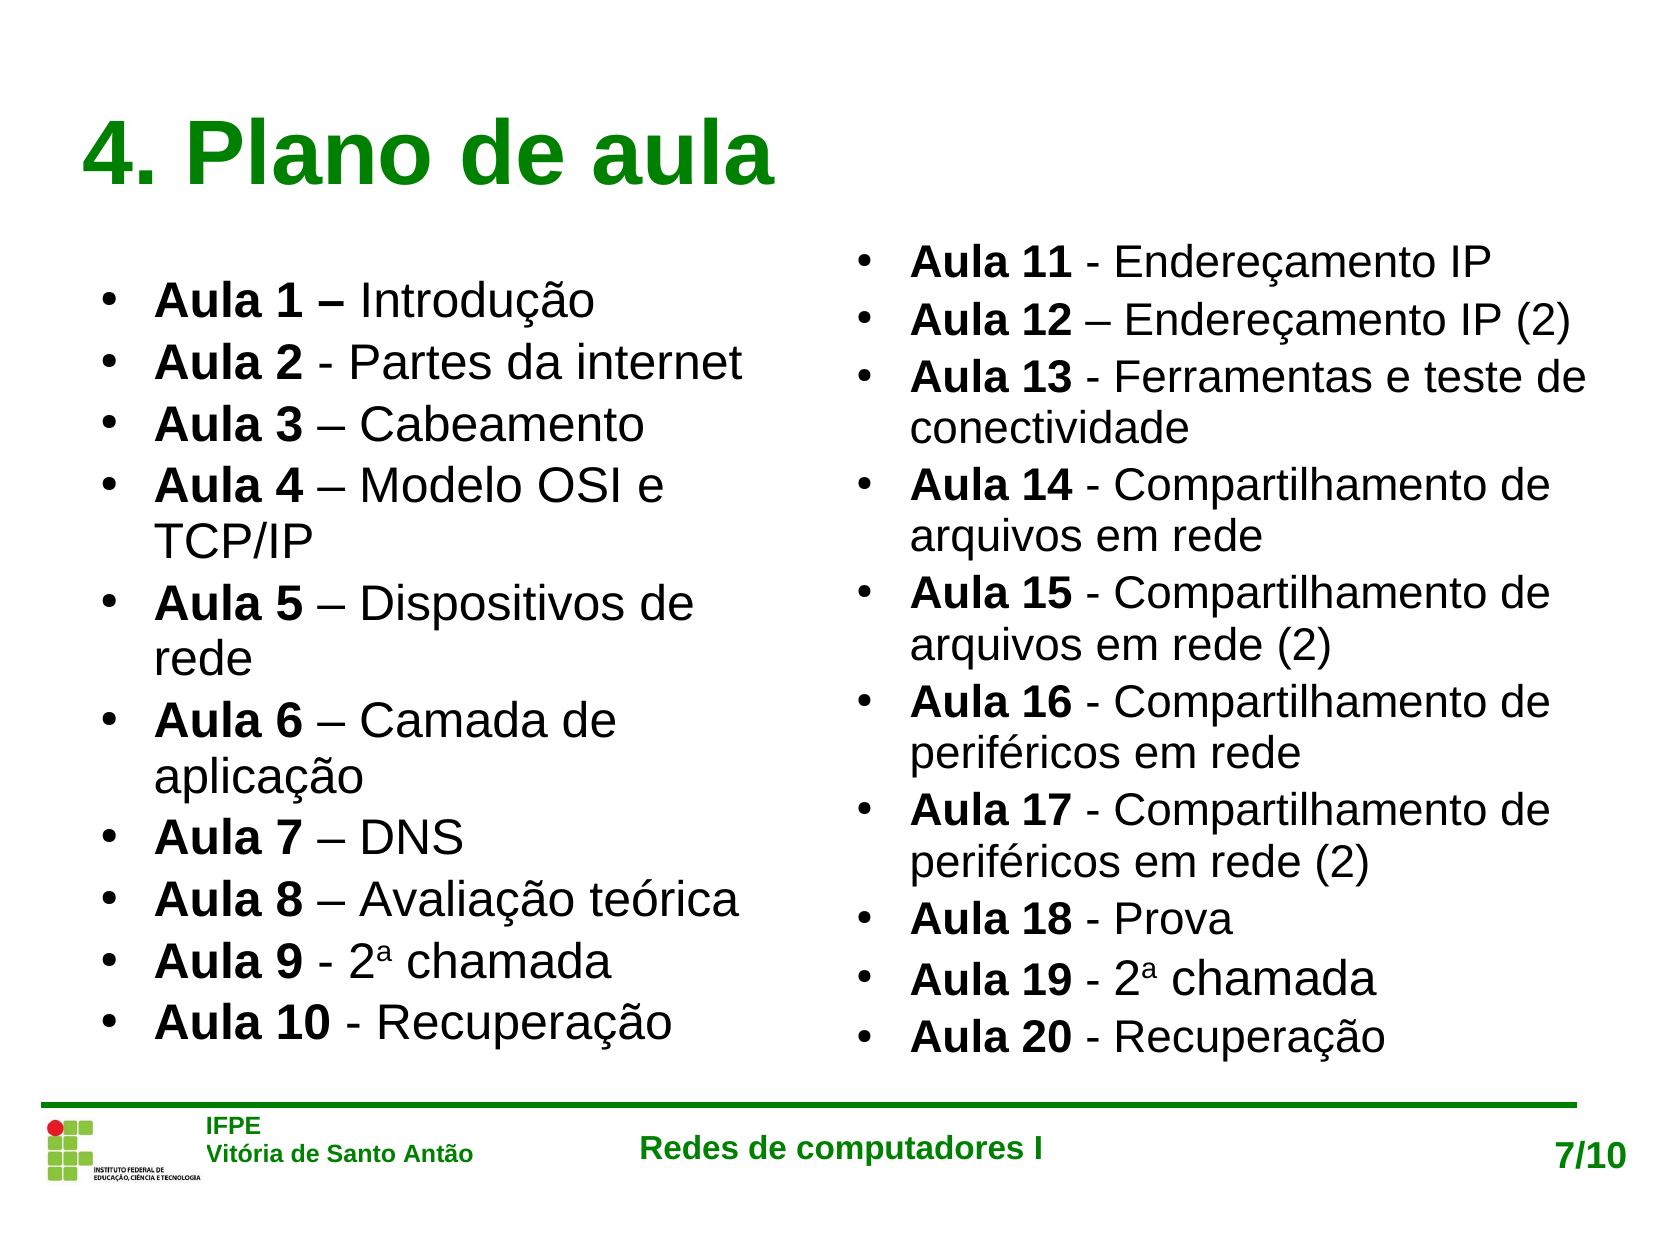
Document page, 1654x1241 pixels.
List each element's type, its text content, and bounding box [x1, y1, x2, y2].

title 4. Plano de aula [82, 49, 1571, 257]
picture [39, 1111, 207, 1191]
list Aula 11 - Endereçamento IP Aula 12 – Endereçamento IP (2) Aula 13 - Ferramentas e teste de conectividade Aula 14 - Compartilhamento de arquivos em rede Aula 15 - Compartilhamento de arquivos em rede (2) Aula 16 - Compartilhamento de periféricos em rede Aula 17 - Compartilhamento de periféricos em rede (2) Aula 18 - Prova Aula 19 - 2a chamada Aula 20 - Recuperação [838, 236, 1625, 1117]
list Aula 1 – Introdução Aula 2 - Partes da internet Aula 3 – Cabeamento Aula 4 – Modelo OSI e TCP/IP Aula 5 – Dispositivos de rede Aula 6 – Camada de aplicação Aula 7 – DNS Aula 8 – Avaliação teórica Aula 9 - 2a chamada Aula 10 - Recuperação [82, 272, 809, 1091]
